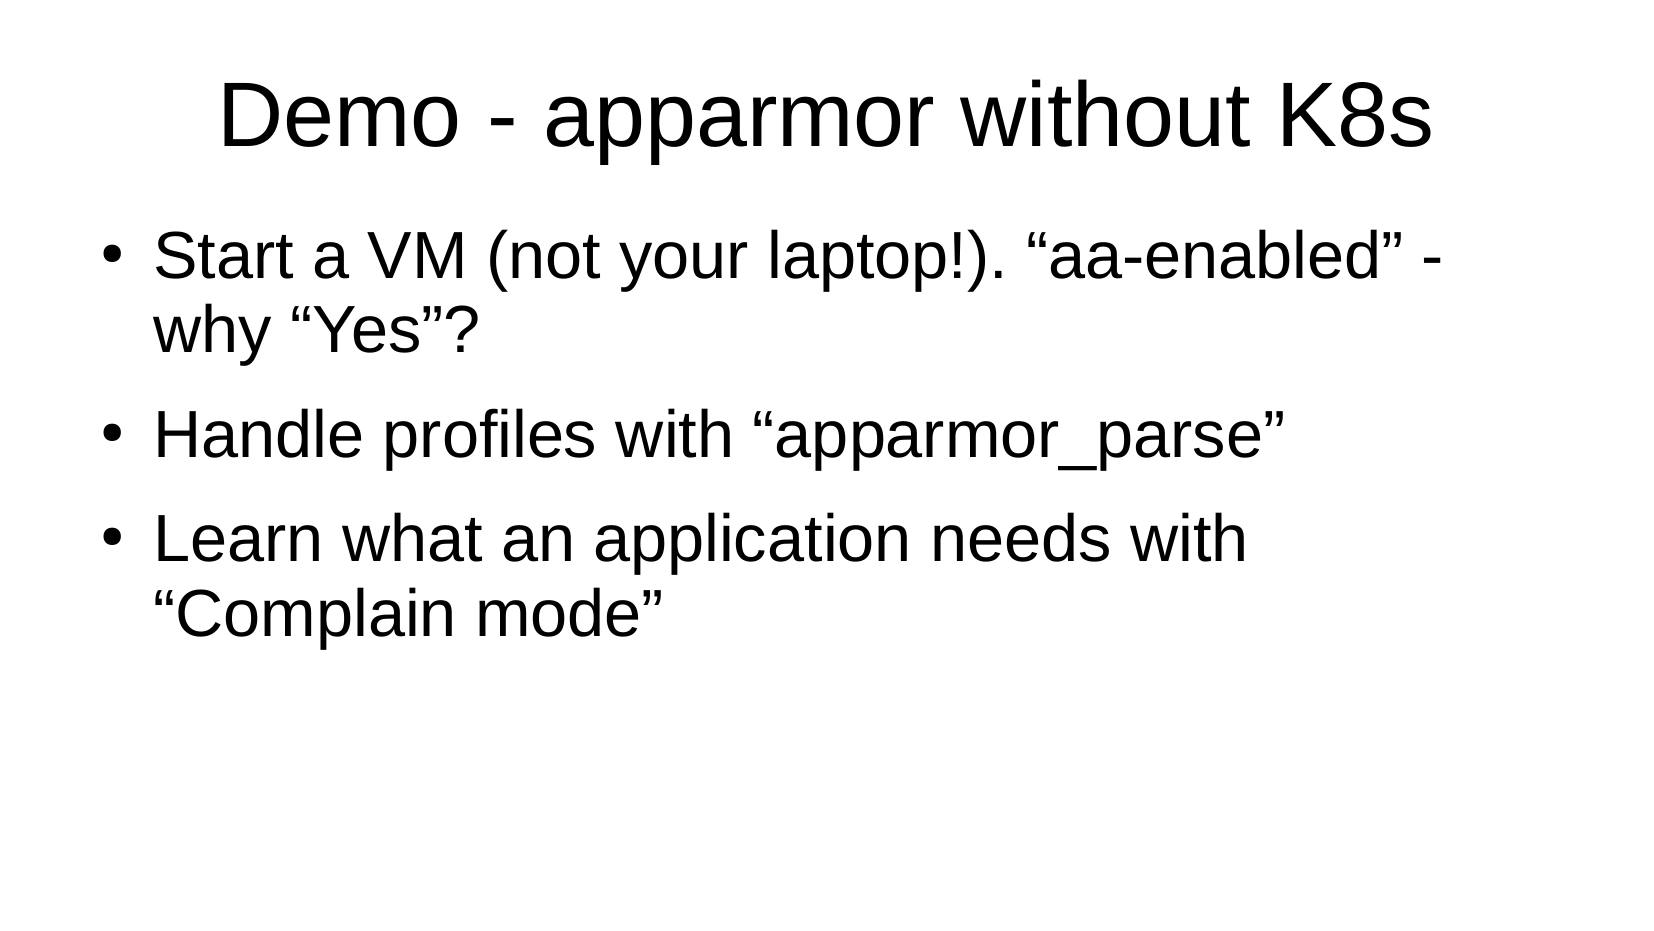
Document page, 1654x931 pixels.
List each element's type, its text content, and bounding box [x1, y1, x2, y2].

title Demo - apparmor without K8s [82, 37, 1571, 193]
list Start a VM (not your laptop!). “aa-enabled” - why “Yes”? Handle profiles with “apparmor_parse” Learn what an application needs with “Complain mode” [82, 217, 1571, 758]
